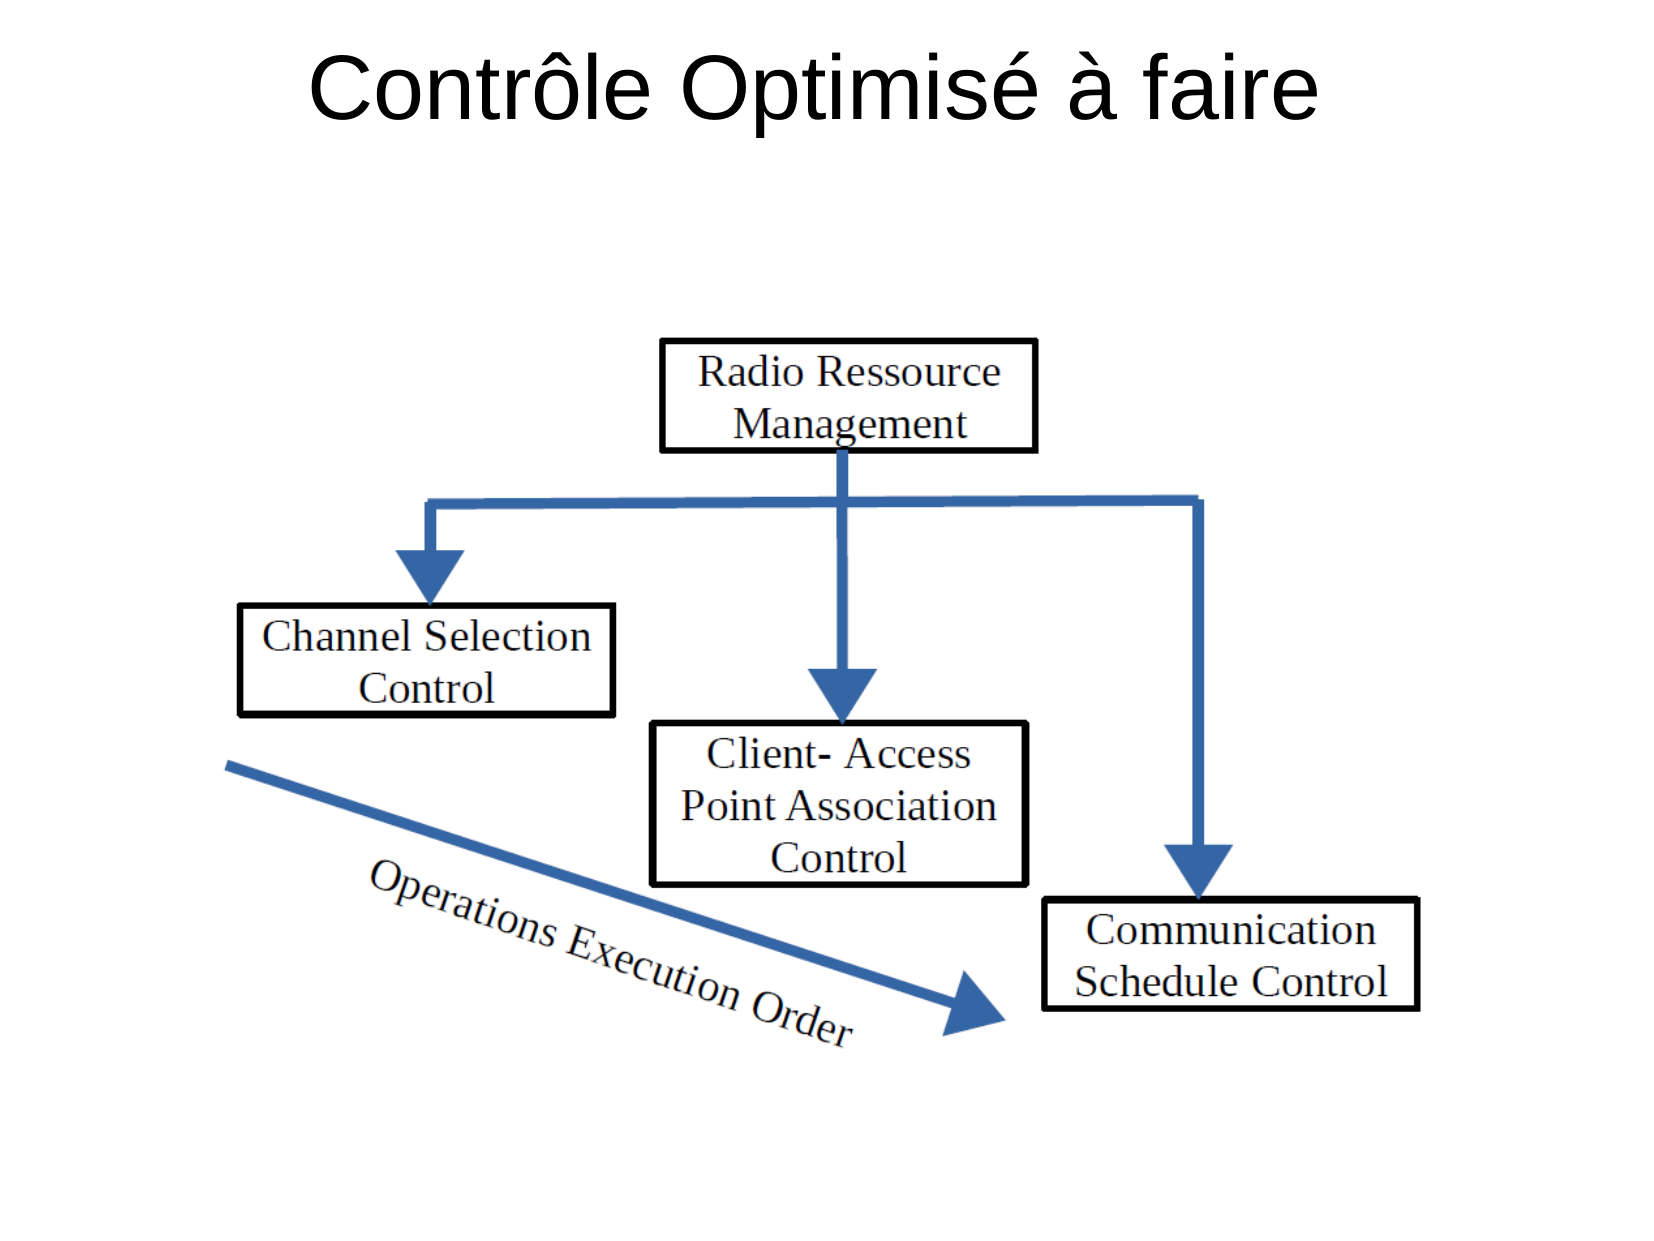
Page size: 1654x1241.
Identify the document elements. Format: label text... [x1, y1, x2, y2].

picture [220, 330, 1435, 1055]
title Contrôle Optimisé à faire [70, 23, 1560, 152]
